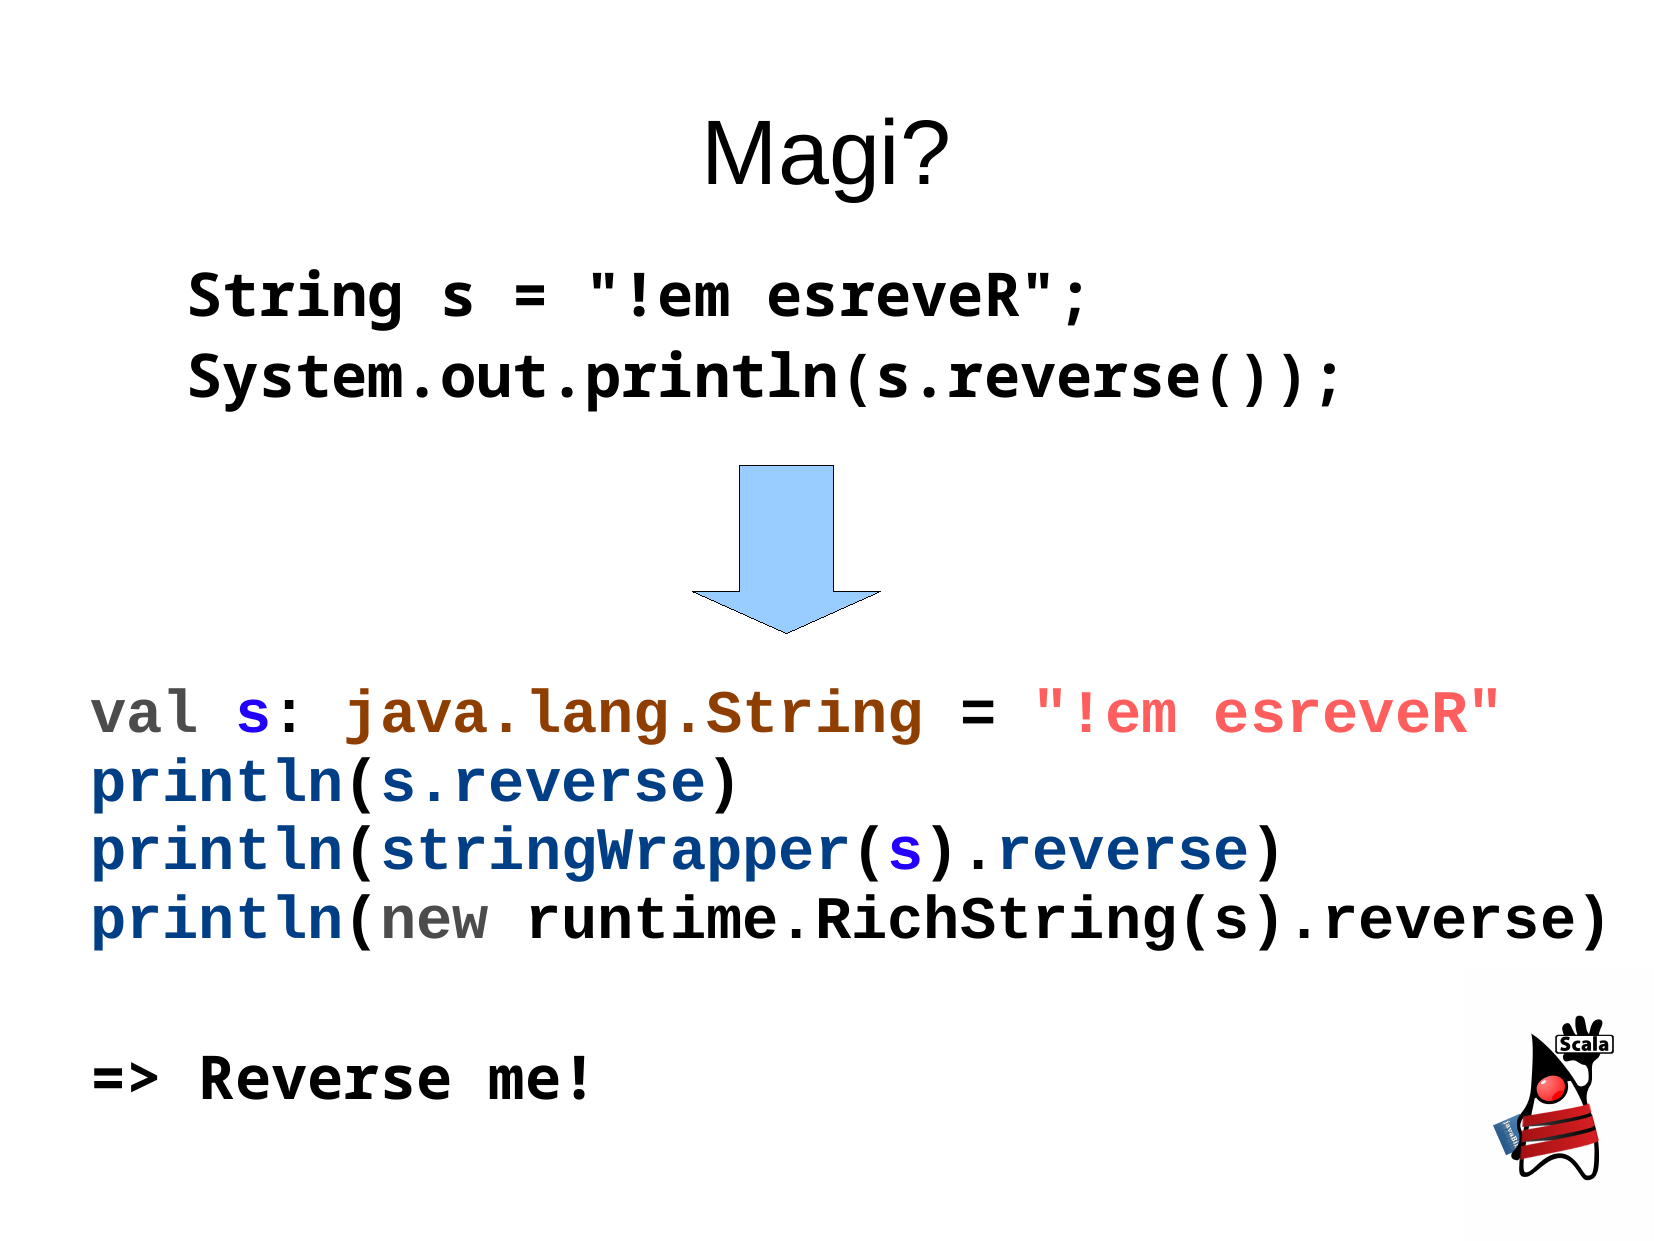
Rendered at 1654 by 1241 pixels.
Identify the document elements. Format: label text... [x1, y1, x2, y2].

text_box [692, 465, 881, 634]
title Magi? [82, 56, 1571, 250]
picture [1462, 1112, 1654, 1241]
text_box String s = "!em esreveR"; System.out.println(s.reverse()); [171, 246, 1426, 413]
text_box val s: java.lang.String = "!em esreveR" println(s.reverse) println(stringWrapper(s).reverse) println(new runtime.RichString(s).reverse) => Reverse me! [75, 675, 1654, 1112]
